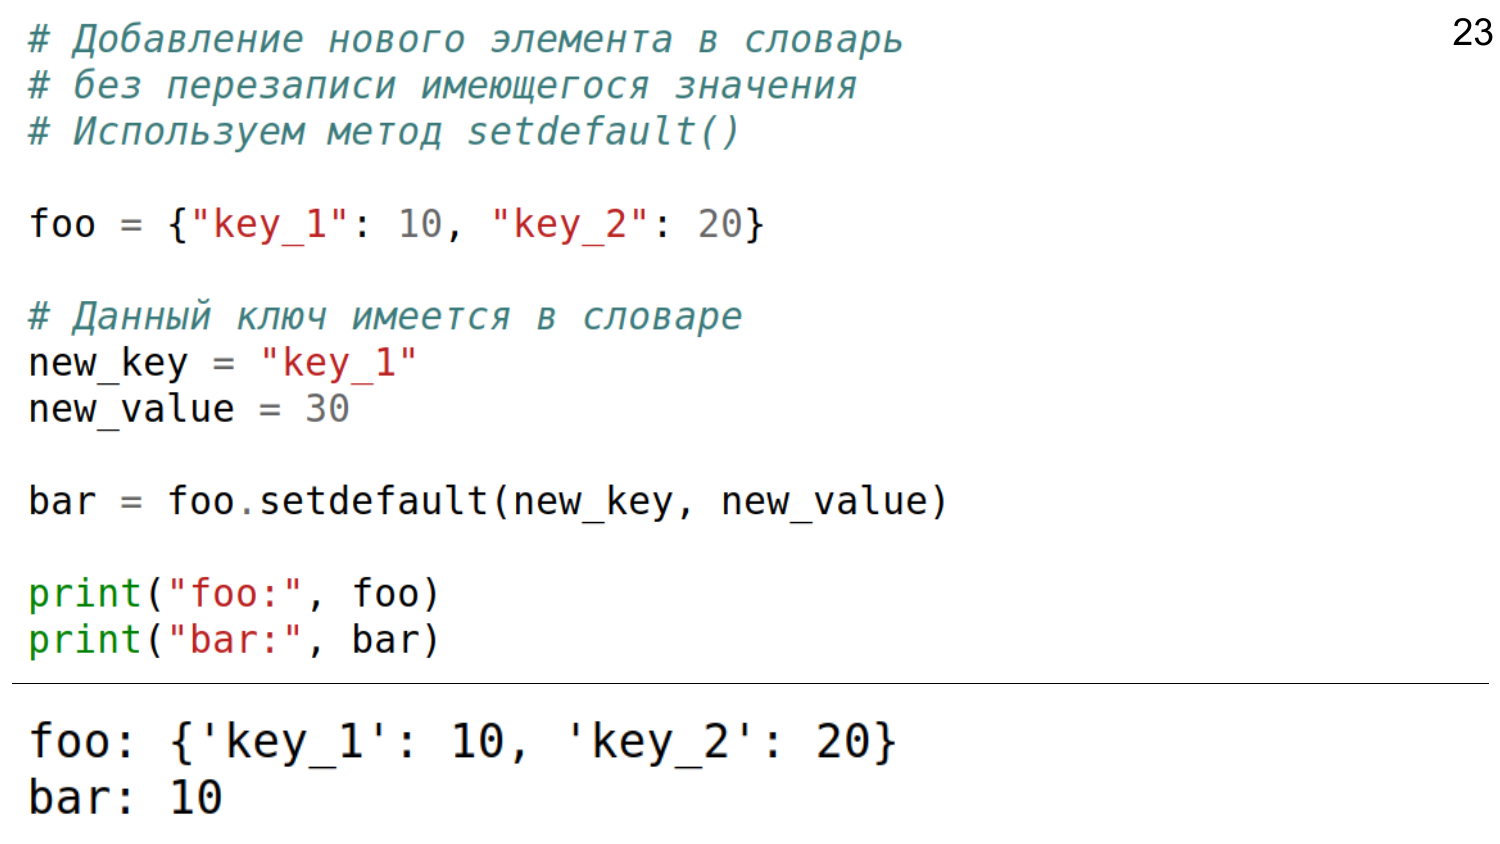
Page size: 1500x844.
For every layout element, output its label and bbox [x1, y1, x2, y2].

picture [12, 10, 959, 667]
picture [16, 709, 906, 826]
